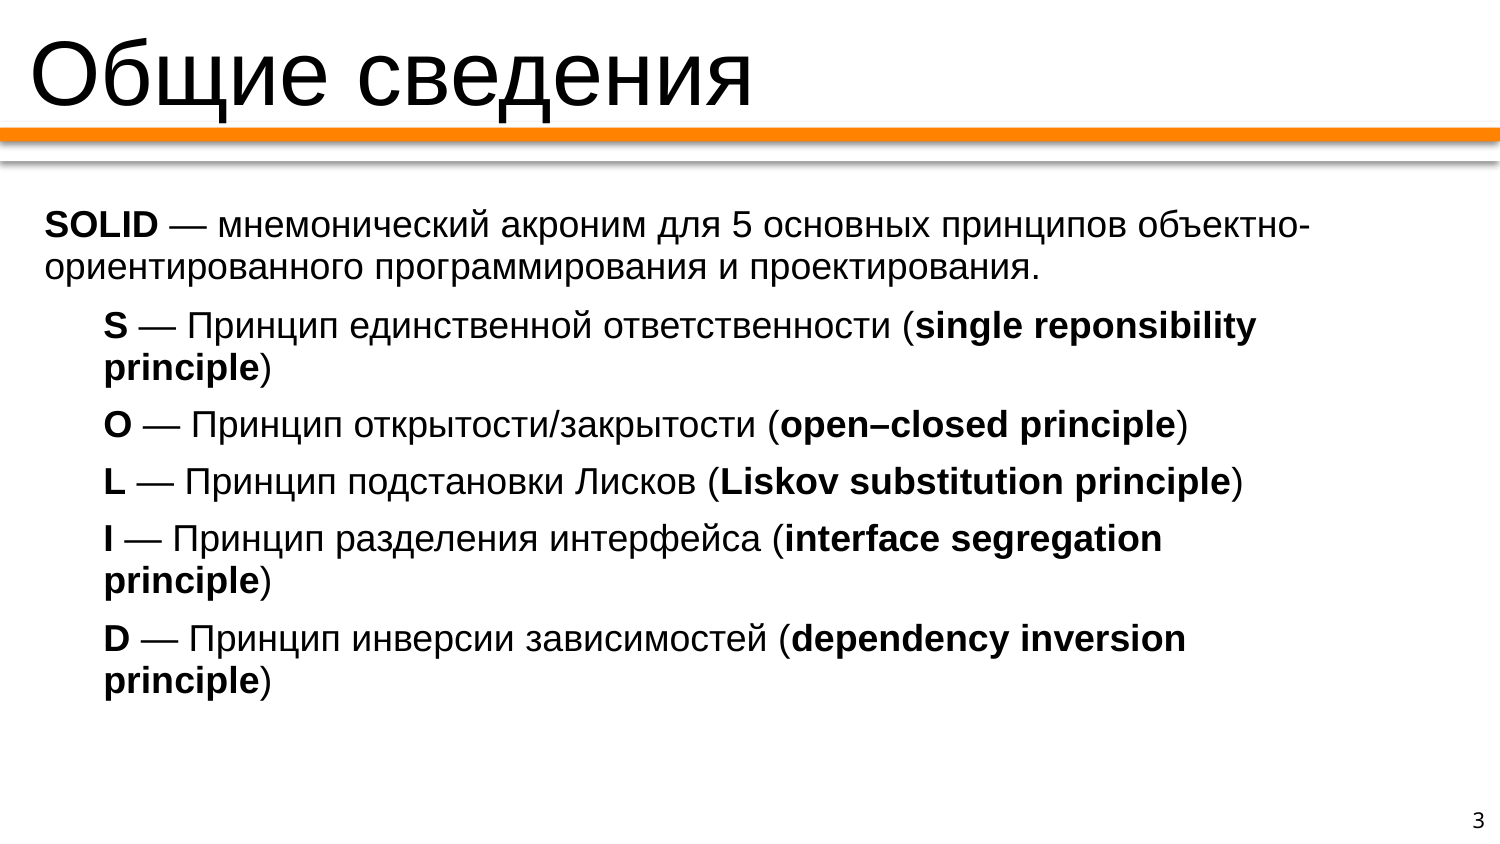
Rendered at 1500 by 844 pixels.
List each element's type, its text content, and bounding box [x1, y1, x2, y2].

text_box S — Принцип единственной ответственности (single reponsibility principle) [88, 297, 1329, 396]
title Общие сведения [29, 0, 1500, 147]
text_box I — Принцип разделения интерфейса (interface segregation principle) [88, 509, 1329, 609]
text_box L — Принцип подстановки Лисков (Liskov substitution principle) [88, 453, 1329, 509]
text_box D — Принцип инверсии зависимостей (dependency inversion principle) [88, 609, 1329, 709]
text_box SOLID — мнемонический акроним для 5 основных принципов объектно-ориентированного программирования и проектирования. [29, 196, 1447, 296]
text_box O — Принцип открытости/закрытости (open–closed principle) [88, 396, 1329, 453]
